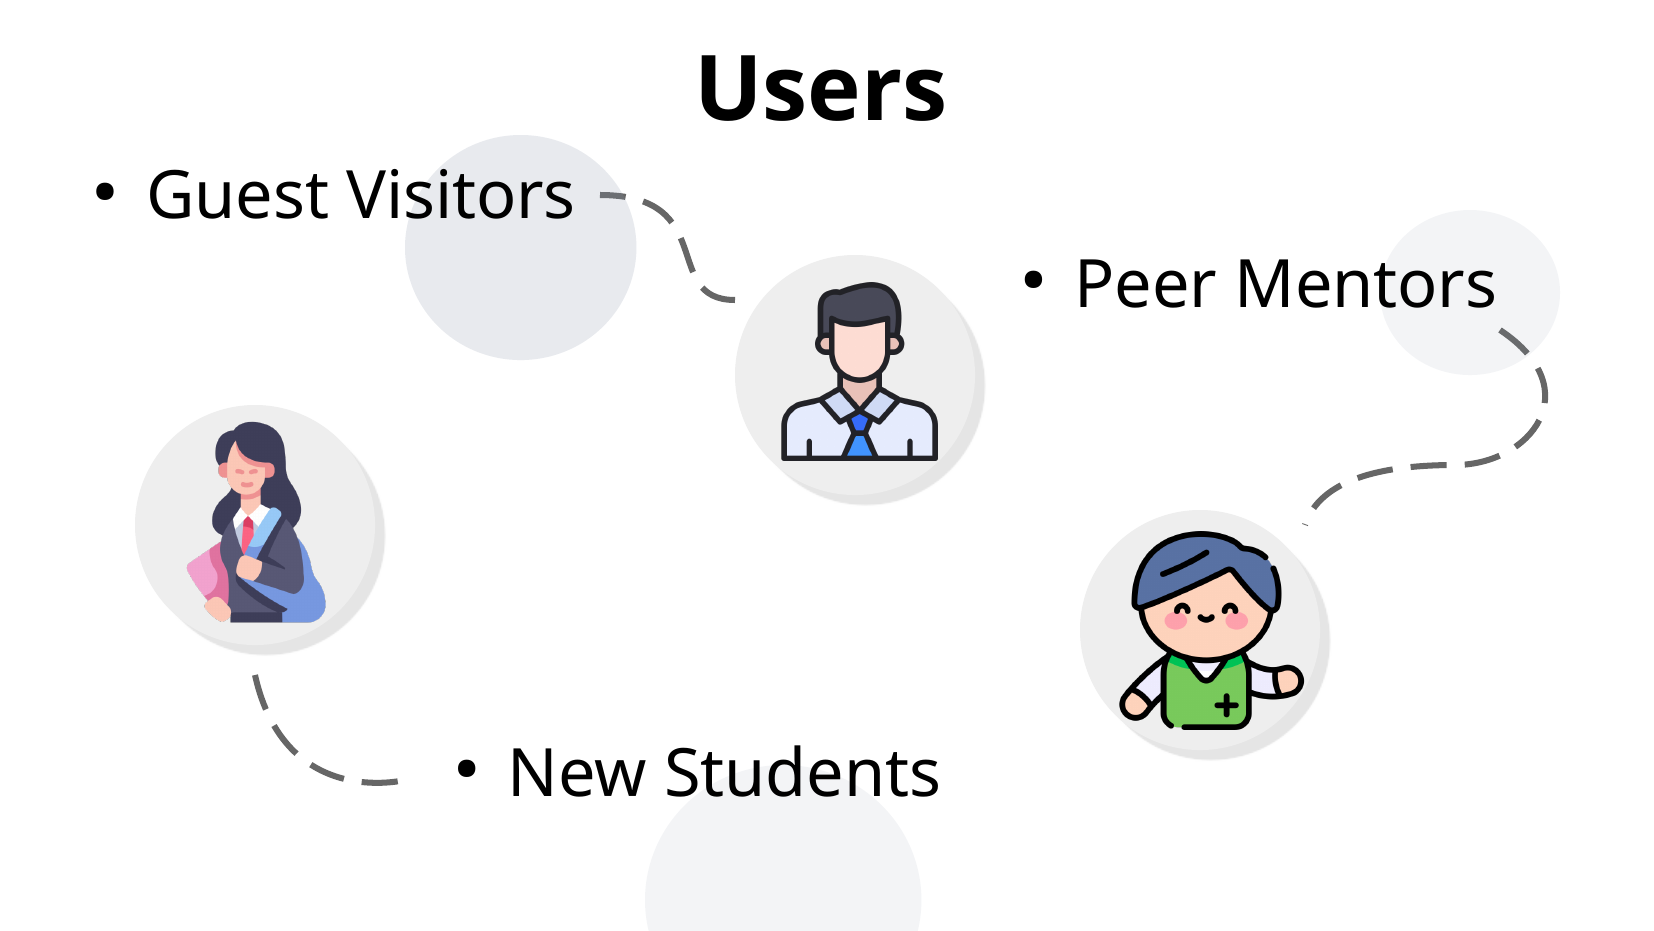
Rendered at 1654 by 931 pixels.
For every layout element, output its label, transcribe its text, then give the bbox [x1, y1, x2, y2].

picture [147, 413, 365, 631]
title Users [76, 23, 1565, 148]
list New Students [437, 661, 999, 880]
picture [1112, 531, 1311, 730]
picture [770, 282, 949, 461]
list Peer Mentors [1003, 236, 1565, 455]
list Guest Visitors [75, 147, 637, 367]
